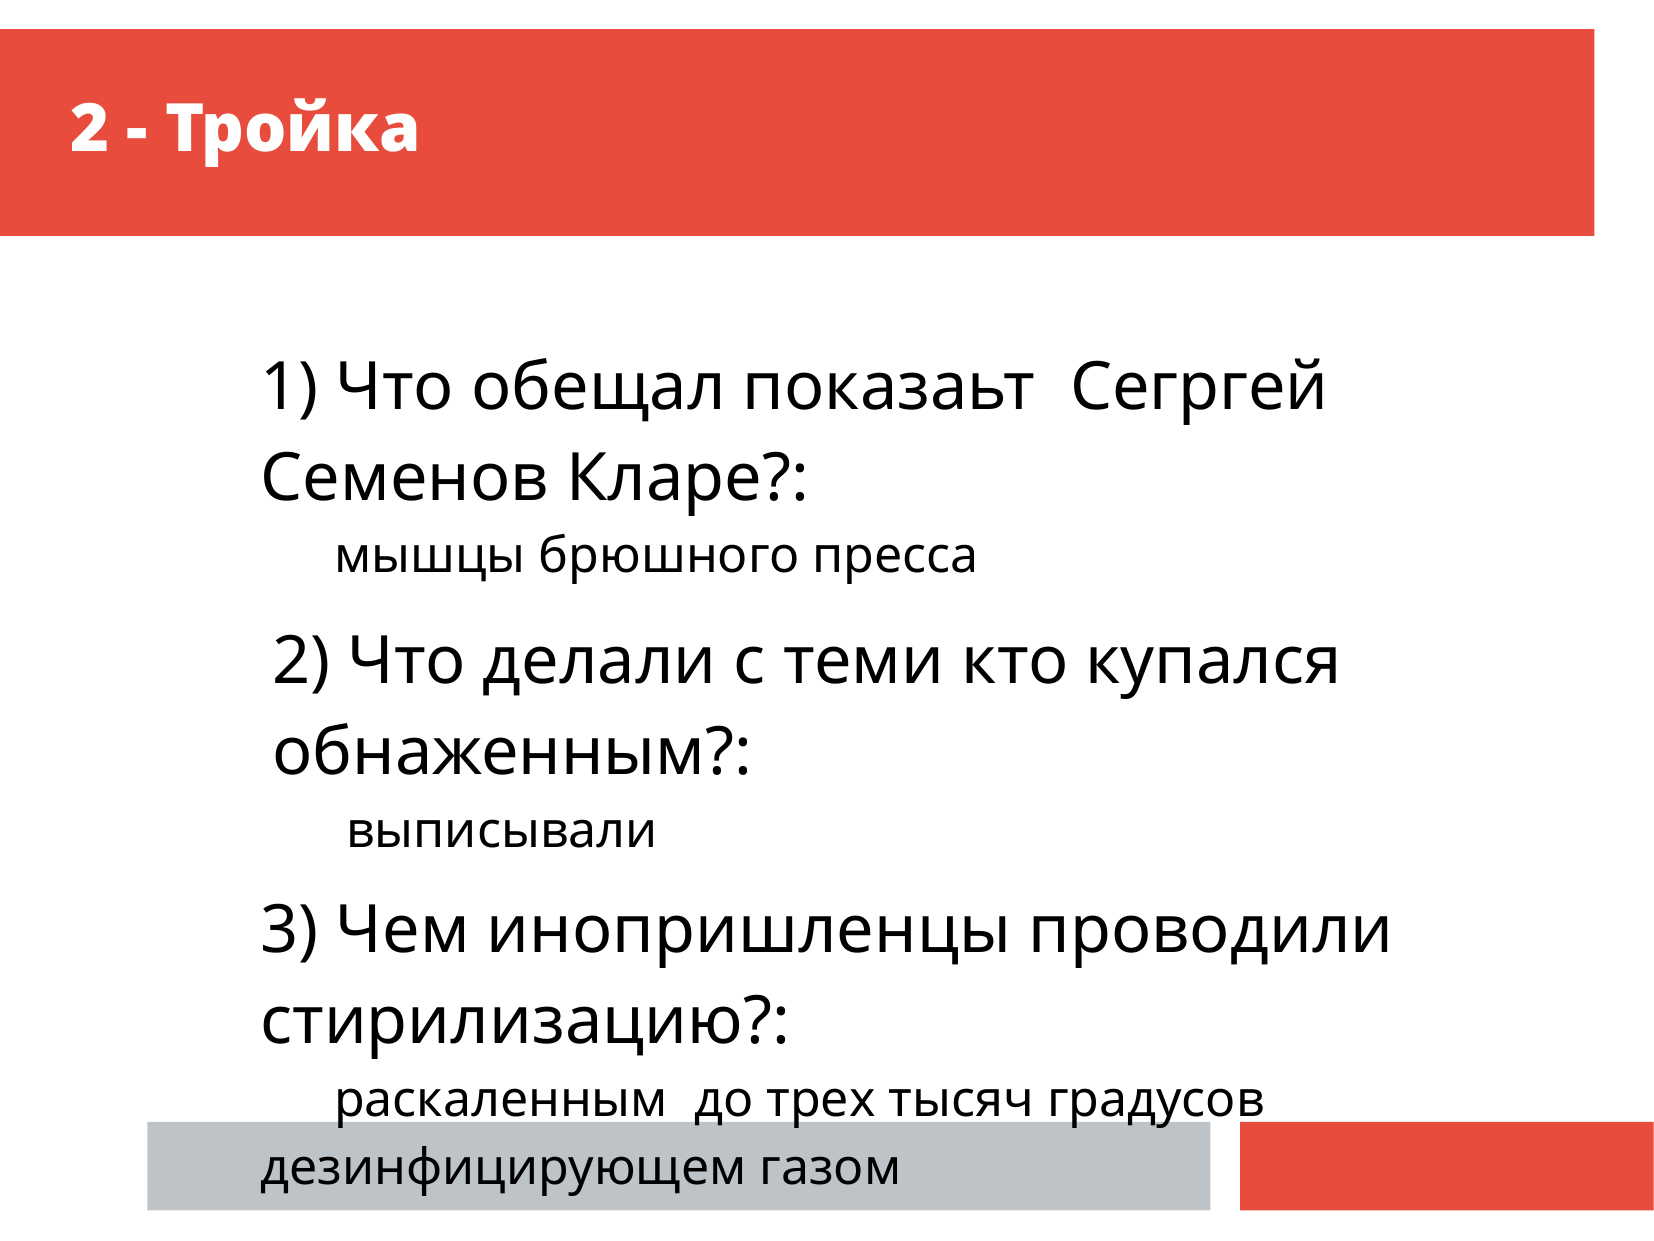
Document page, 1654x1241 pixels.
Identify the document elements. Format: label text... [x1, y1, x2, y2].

text_box 3) Чем инопришленцы проводили стирилизацию?: раскаленным до трех тысяч градусов дезинфицирующем газом [245, 873, 1654, 1241]
text_box 1) Что обещал показаьт Сегргей Семенов Кларе?: мышцы брюшного пресса [245, 330, 1605, 873]
text_box 2) Что делали с теми кто купался обнаженным?: выписывали [257, 604, 1583, 873]
title 2 - Тройка [70, 23, 922, 172]
